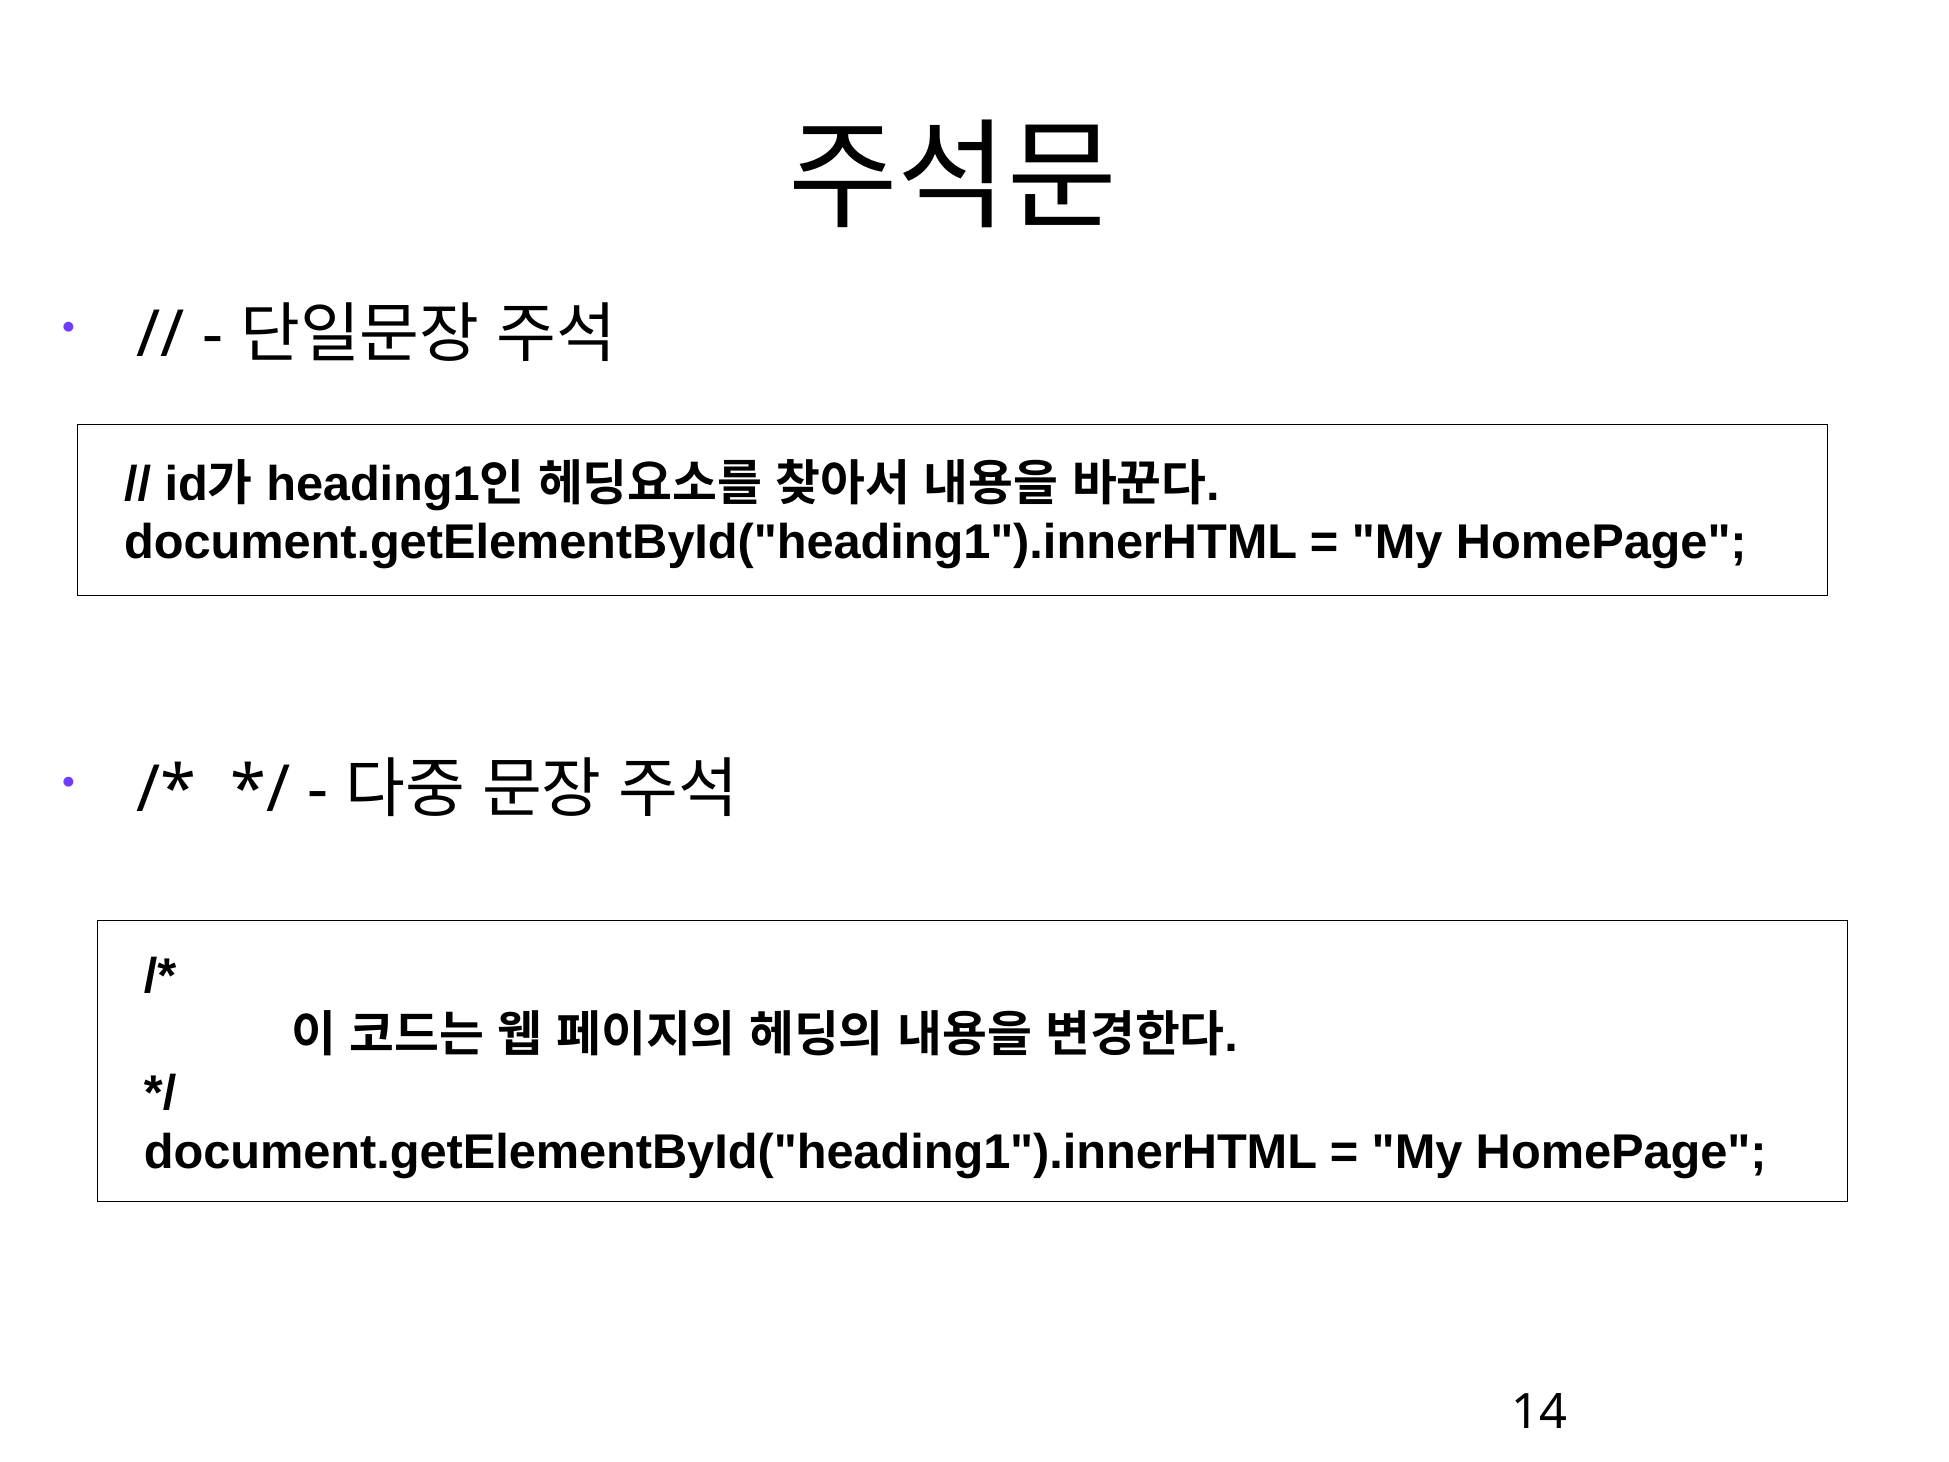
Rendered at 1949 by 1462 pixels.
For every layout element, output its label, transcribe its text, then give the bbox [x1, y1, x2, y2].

text_box /* 이 코드는 웹 페이지의 헤딩의 내용을 변경한다. */ document.getElementById("heading1").innerHTML = "My HomePage"; [97, 920, 1848, 1202]
slide_number <숫자> [1496, 1372, 1899, 1462]
title 주석문 [156, 92, 1749, 255]
list // - 단일문장 주석 /* */ - 다중 문장 주석 [48, 284, 1897, 1343]
text_box // id가 heading1인 헤딩요소를 찾아서 내용을 바꾼다. document.getElementById("heading1").innerHTML = "My HomePage"; [77, 424, 1828, 596]
